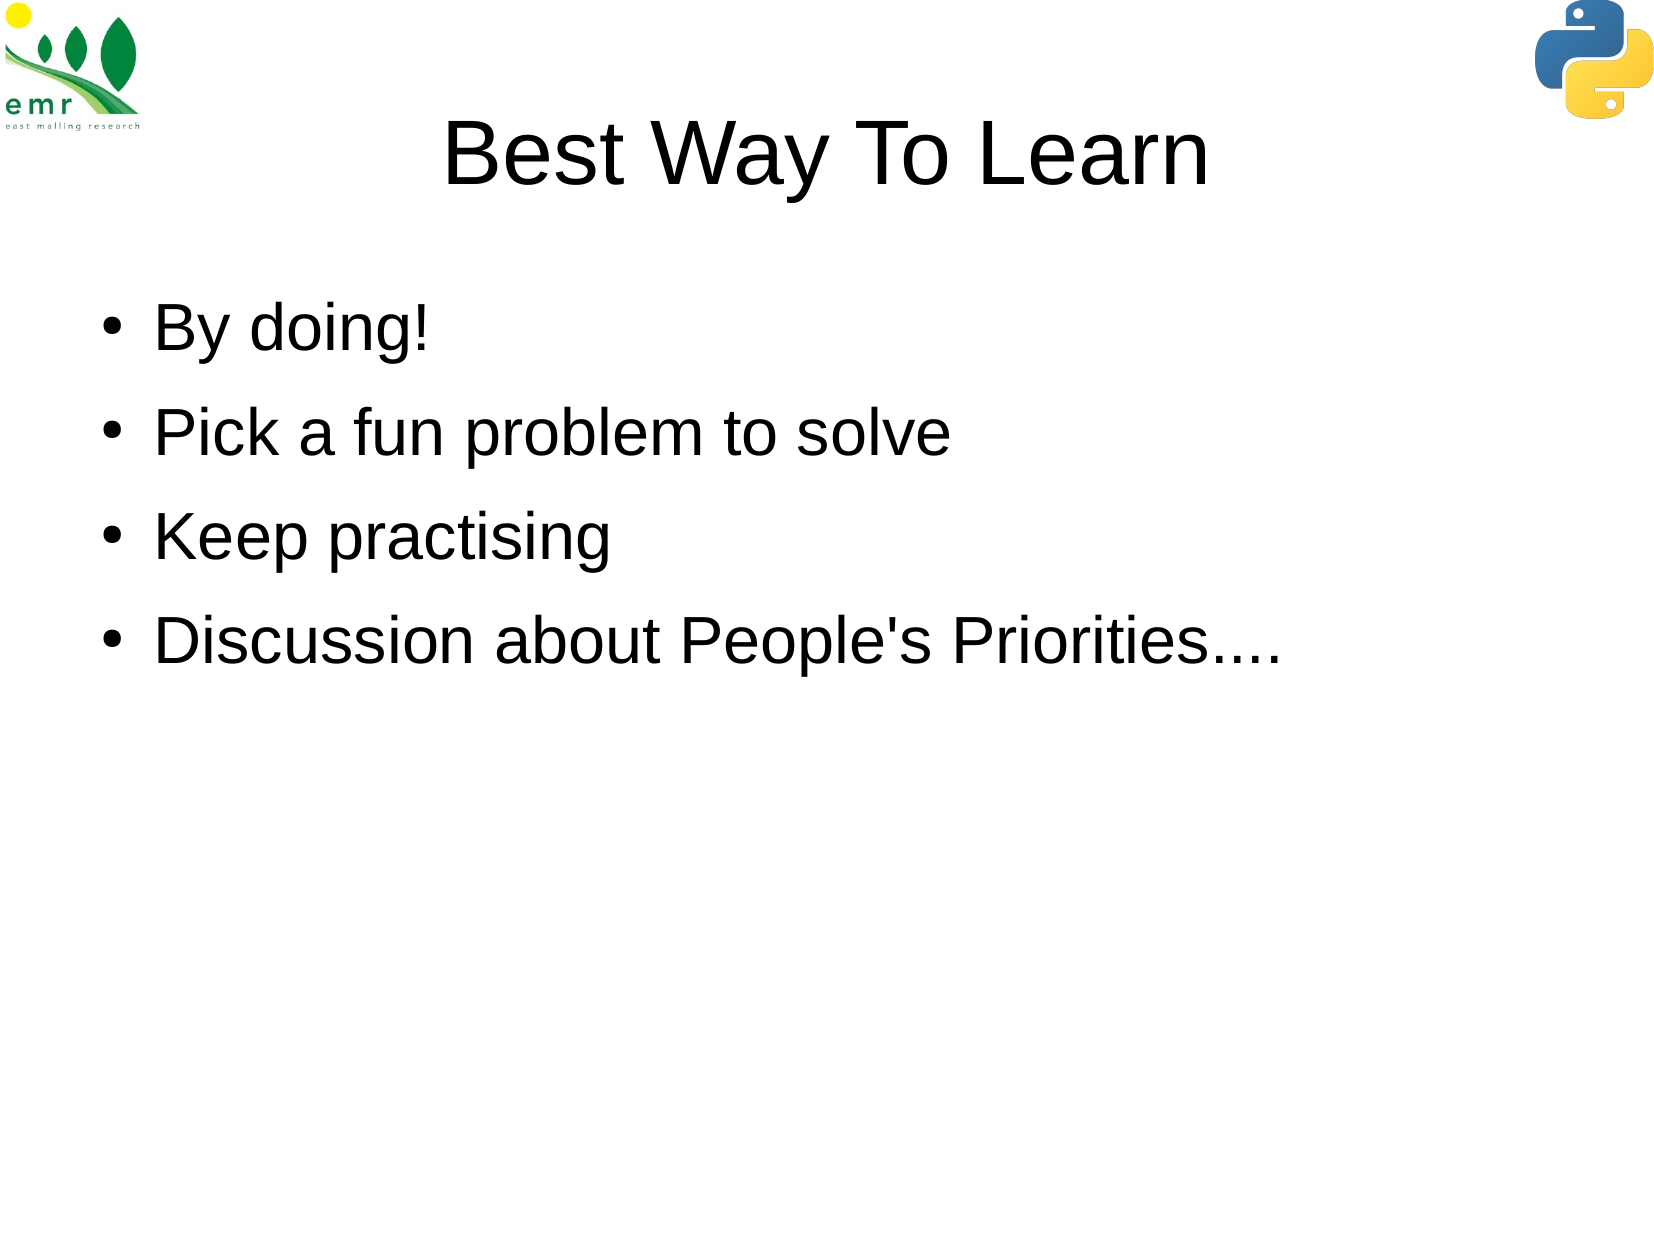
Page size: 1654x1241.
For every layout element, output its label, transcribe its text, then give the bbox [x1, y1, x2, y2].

list By doing! Pick a fun problem to solve Keep practising Discussion about People's Priorities.... [82, 290, 1571, 1010]
picture [0, 0, 142, 133]
title Best Way To Learn [82, 49, 1571, 257]
picture [1535, 0, 1654, 119]
